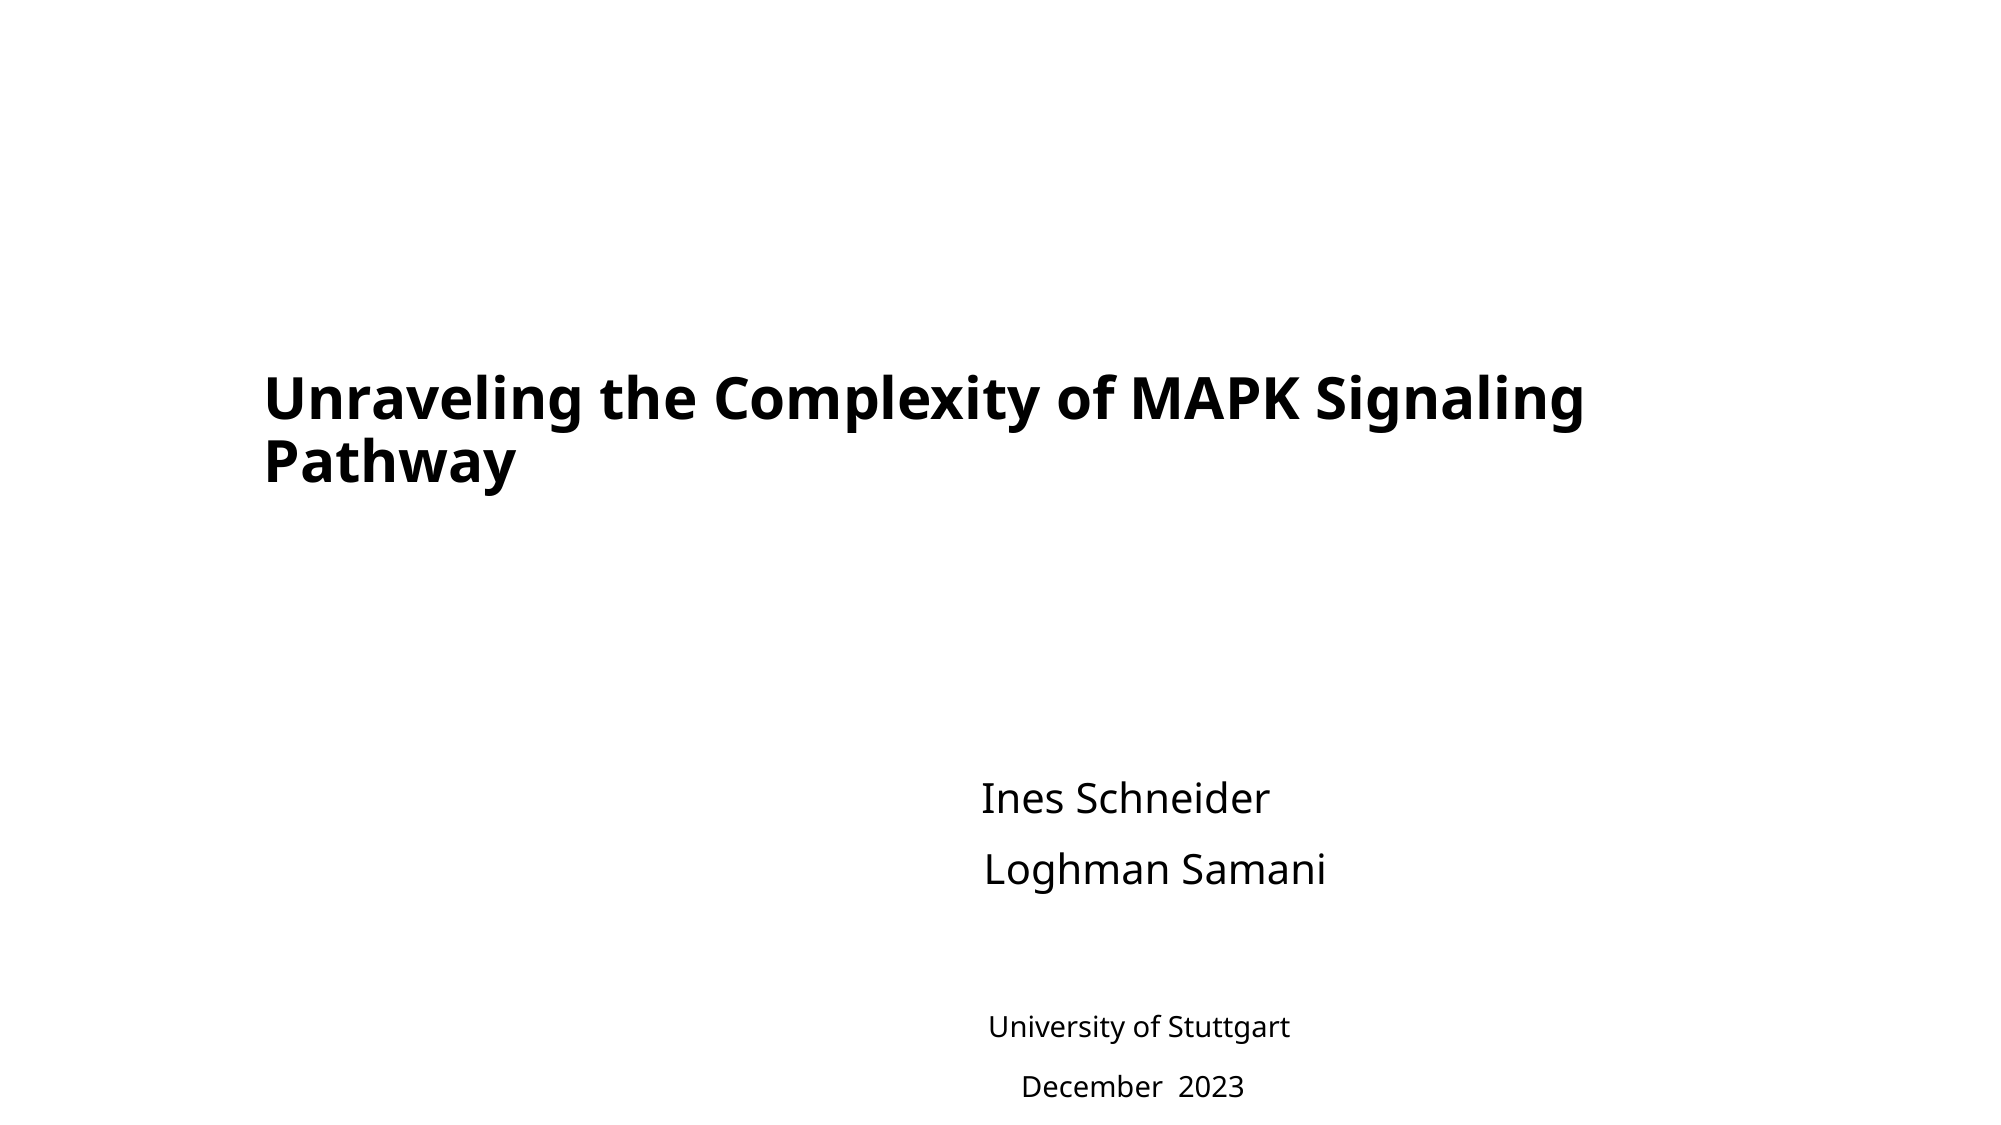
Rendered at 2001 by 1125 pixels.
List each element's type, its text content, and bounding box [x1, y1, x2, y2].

text_box Unraveling the Complexity of MAPK Signaling Pathway Ines Schneider Loghman Samani University of Stuttgart December 2023 [248, 231, 1851, 1047]
